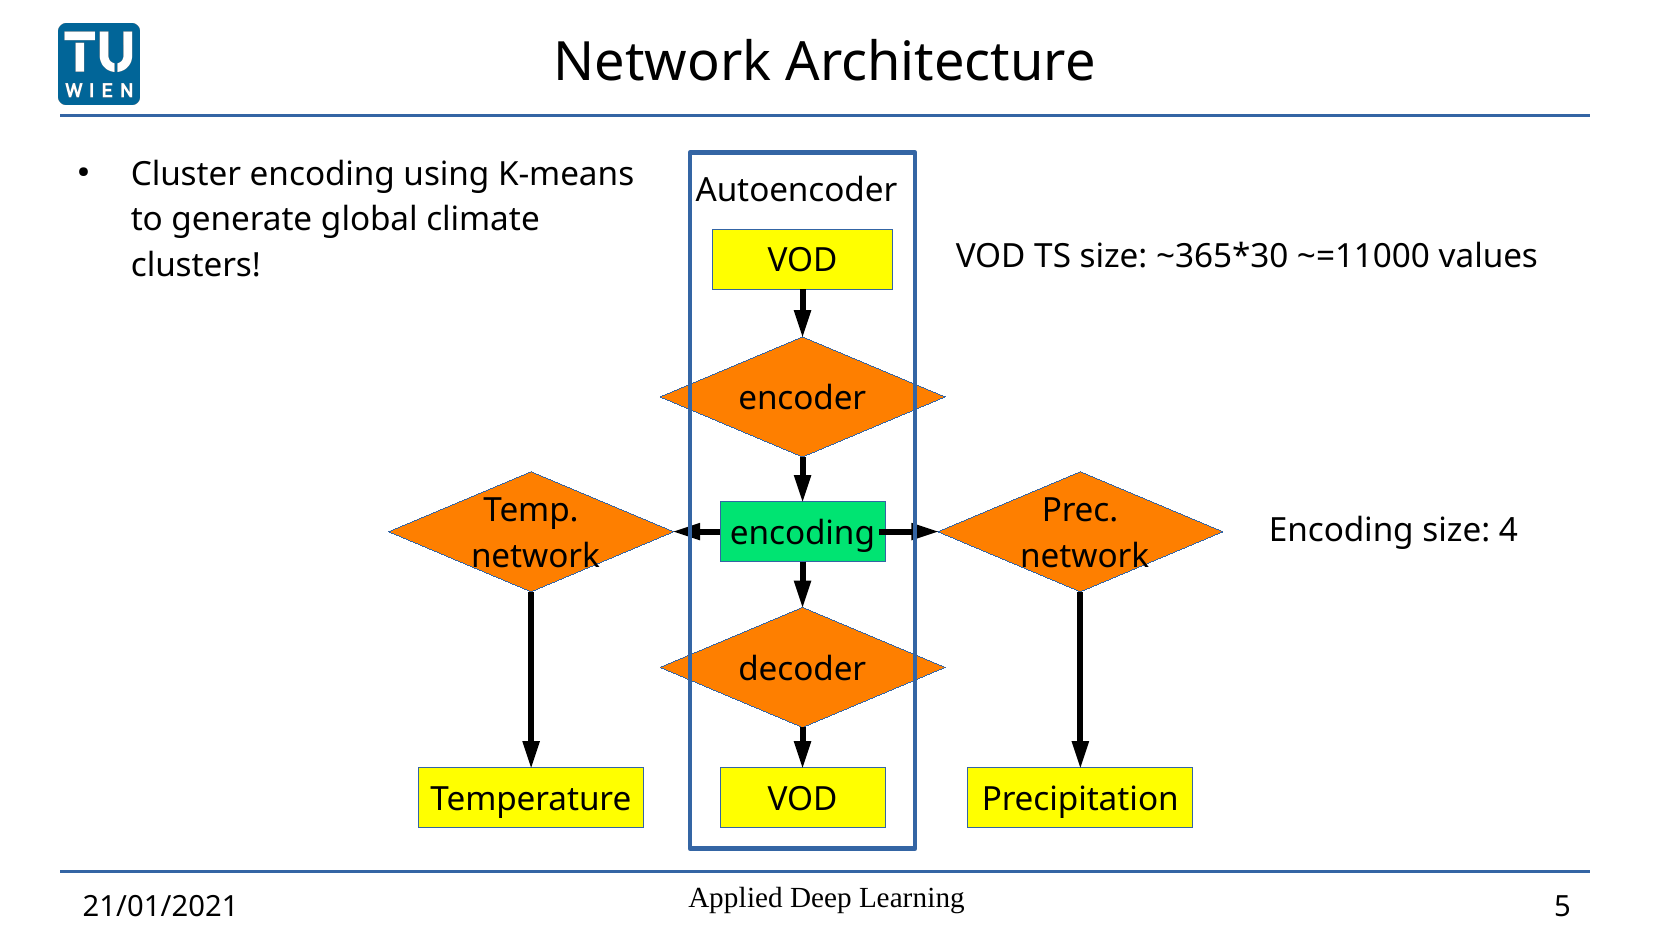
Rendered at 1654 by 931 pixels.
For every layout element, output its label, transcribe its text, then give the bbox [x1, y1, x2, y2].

text_box Autoencoder [680, 158, 923, 219]
text_box Temperature [418, 767, 644, 828]
text_box decoder [692, 607, 913, 727]
text_box decoder [917, 655, 946, 680]
text_box VOD [712, 229, 893, 290]
text_box VOD TS size: ~365*30 ~=11000 values [941, 224, 1636, 286]
text_box VOD [720, 767, 886, 828]
text_box encoder [660, 385, 688, 409]
title Network Architecture [60, 22, 1591, 97]
text_box Encoding size: 4 [1254, 498, 1551, 559]
text_box encoder [917, 384, 946, 409]
text_box Precipitation [967, 767, 1193, 828]
text_box decoder [660, 655, 688, 680]
text_box Prec. network [938, 471, 1223, 592]
text_box Temp. network [388, 471, 673, 592]
list Cluster encoding using K-means to generate global climate clusters! [60, 150, 646, 331]
text_box encoding [720, 501, 886, 562]
text_box encoder [692, 336, 913, 457]
